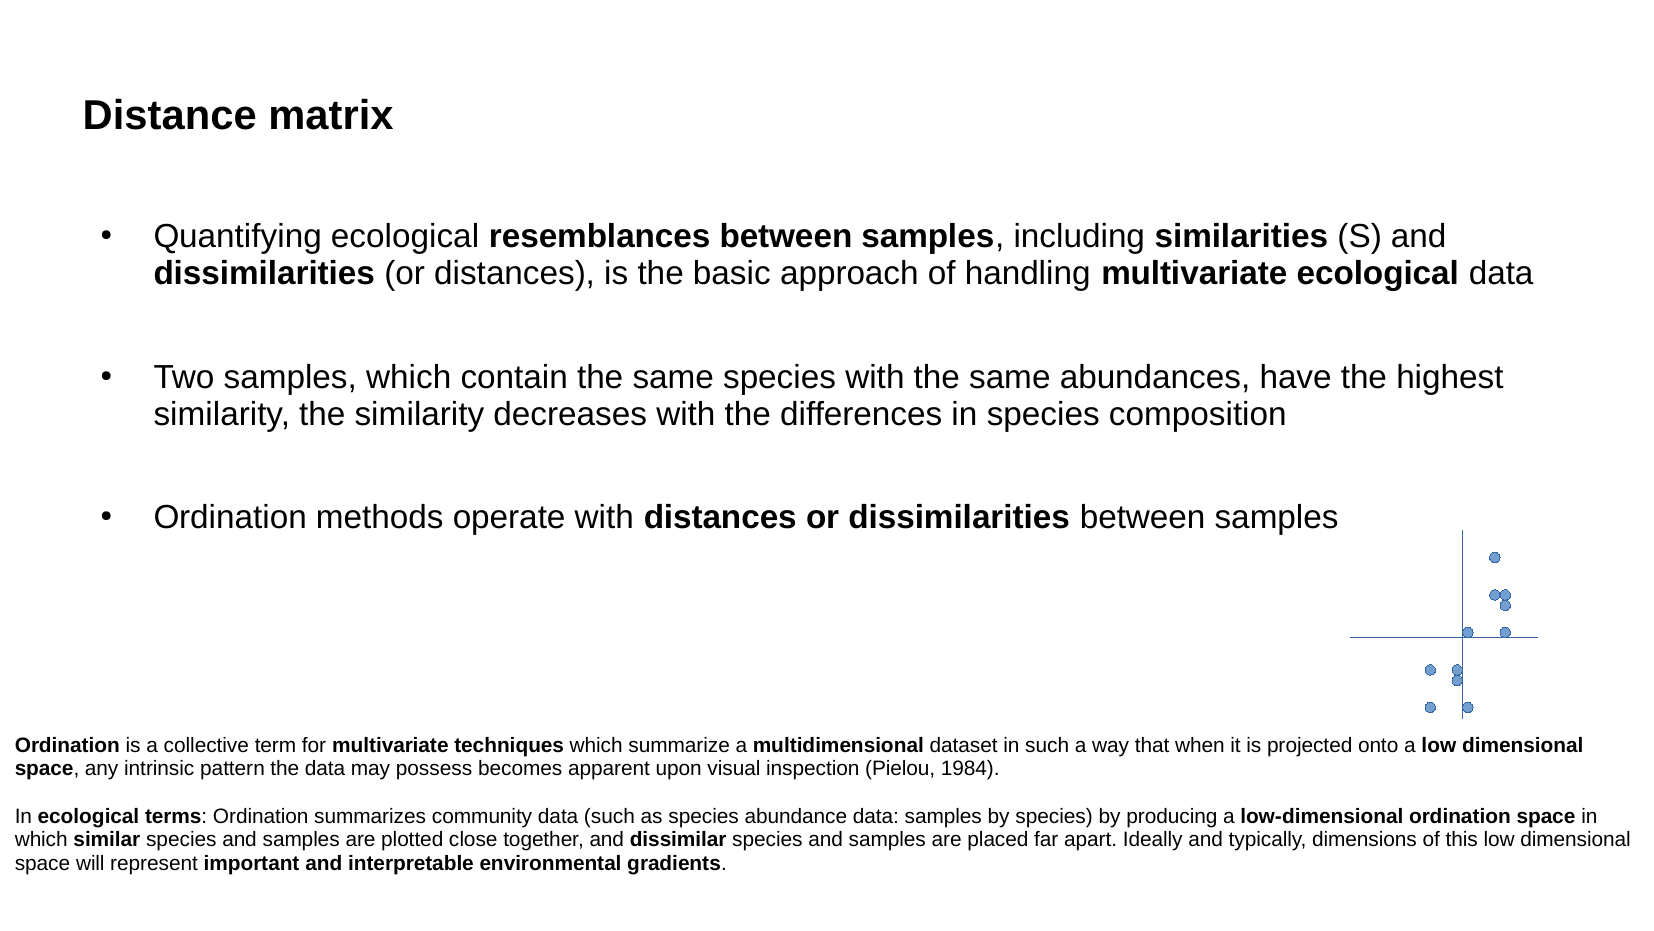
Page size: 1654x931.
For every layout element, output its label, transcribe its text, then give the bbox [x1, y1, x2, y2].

text_box Ordination is a collective term for multivariate techniques which summarize a multidimensional dataset in such a way that when it is projected onto a low dimensional space, any intrinsic pattern the data may possess becomes apparent upon visual inspection (Pielou, 1984). In ecological terms: Ordination summarizes community data (such as species abundance data: samples by species) by producing a low-dimensional ordination space in which similar species and samples are plotted close together, and dissimilar species and samples are placed far apart. Ideally and typically, dimensions of this low dimensional space will represent important and interpretable environmental gradients. [0, 726, 1651, 931]
text_box [1489, 552, 1501, 563]
text_box [1462, 702, 1474, 713]
text_box [1500, 627, 1511, 638]
list Quantifying ecological resemblances between samples, including similarities (S) and dissimilarities (or distances), is the basic approach of handling multivariate ecological data Two samples, which contain the same species with the same abundances, have the highest similarity, the similarity decreases with the differences in species composition Ordination methods operate with distances or dissimilarities between samples [82, 217, 1571, 726]
text_box [1425, 664, 1436, 676]
text_box [1425, 702, 1436, 713]
text_box [1462, 627, 1474, 638]
text_box [1452, 664, 1463, 686]
title Distance matrix [82, 37, 1571, 193]
text_box [1489, 589, 1511, 611]
